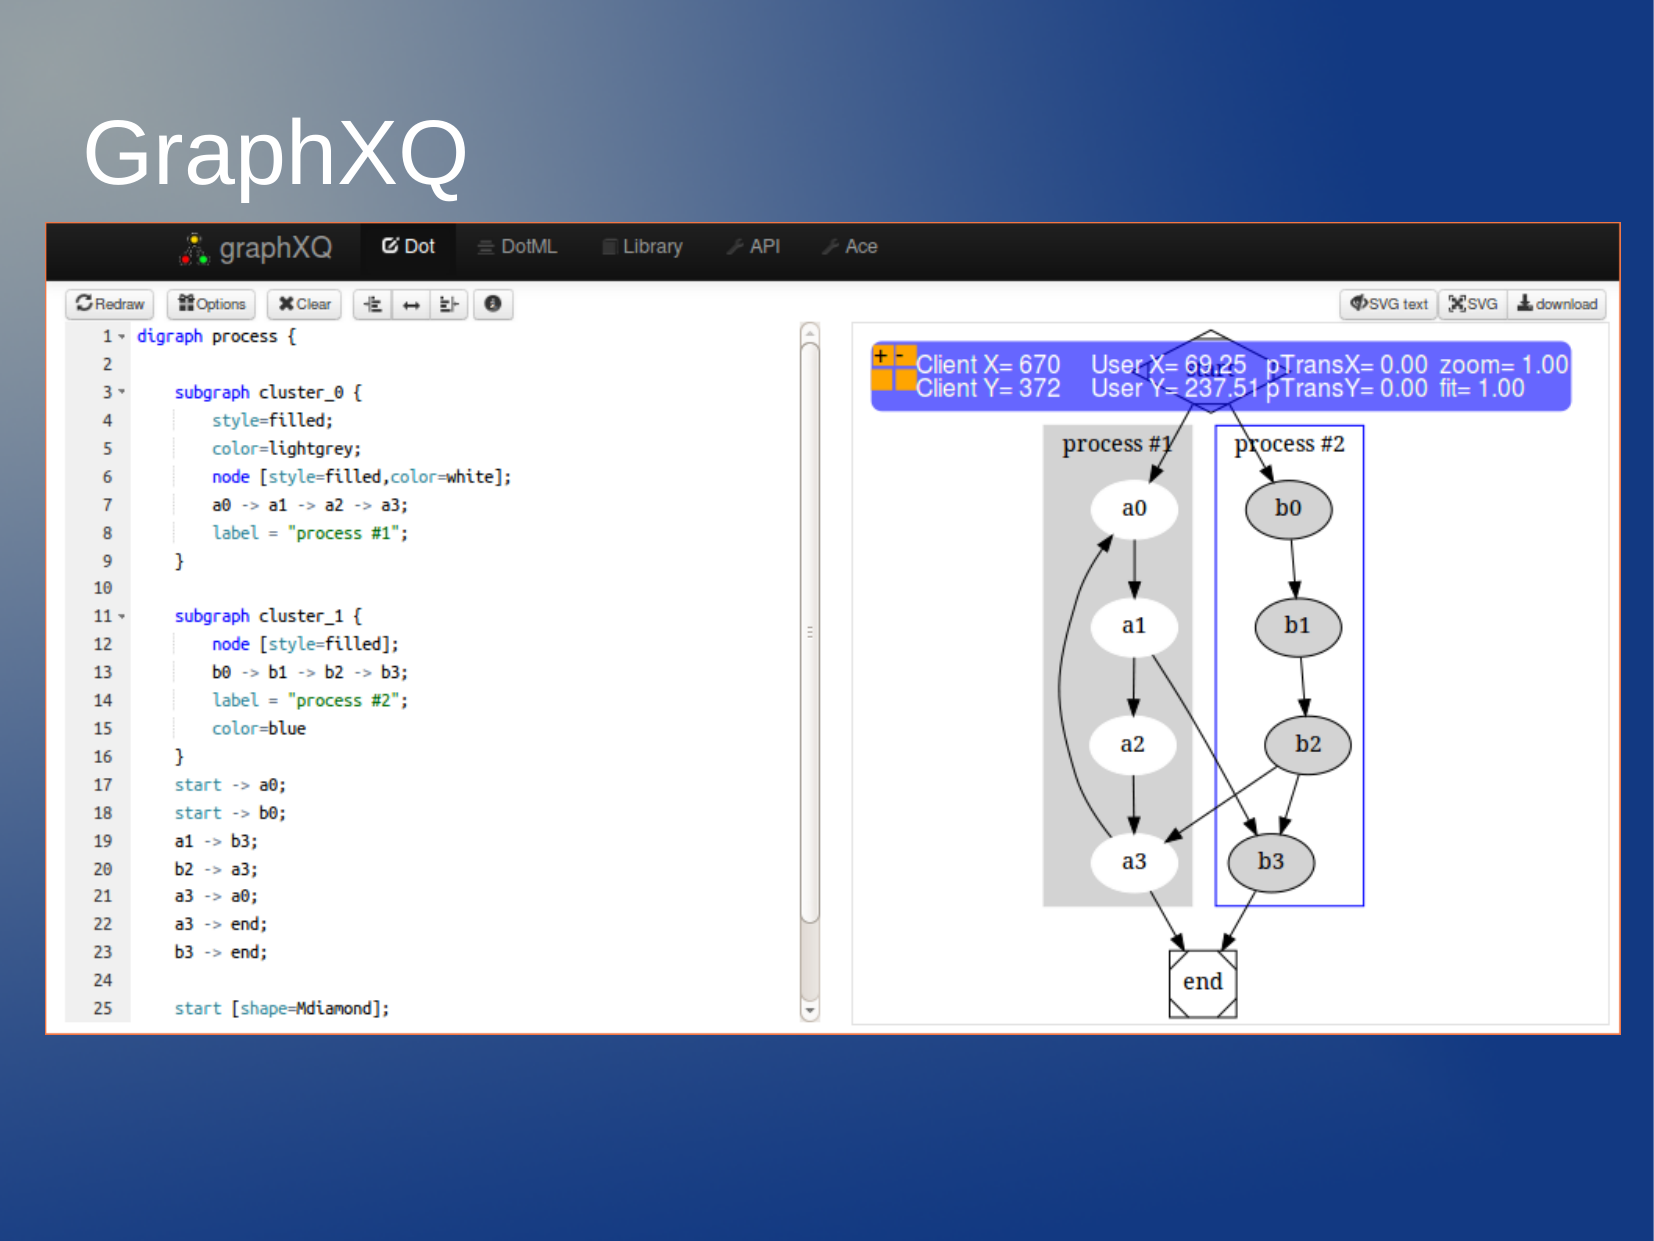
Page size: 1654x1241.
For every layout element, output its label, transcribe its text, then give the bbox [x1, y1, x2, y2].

title GraphXQ [82, 56, 1571, 222]
picture [0, 0, 1654, 1241]
